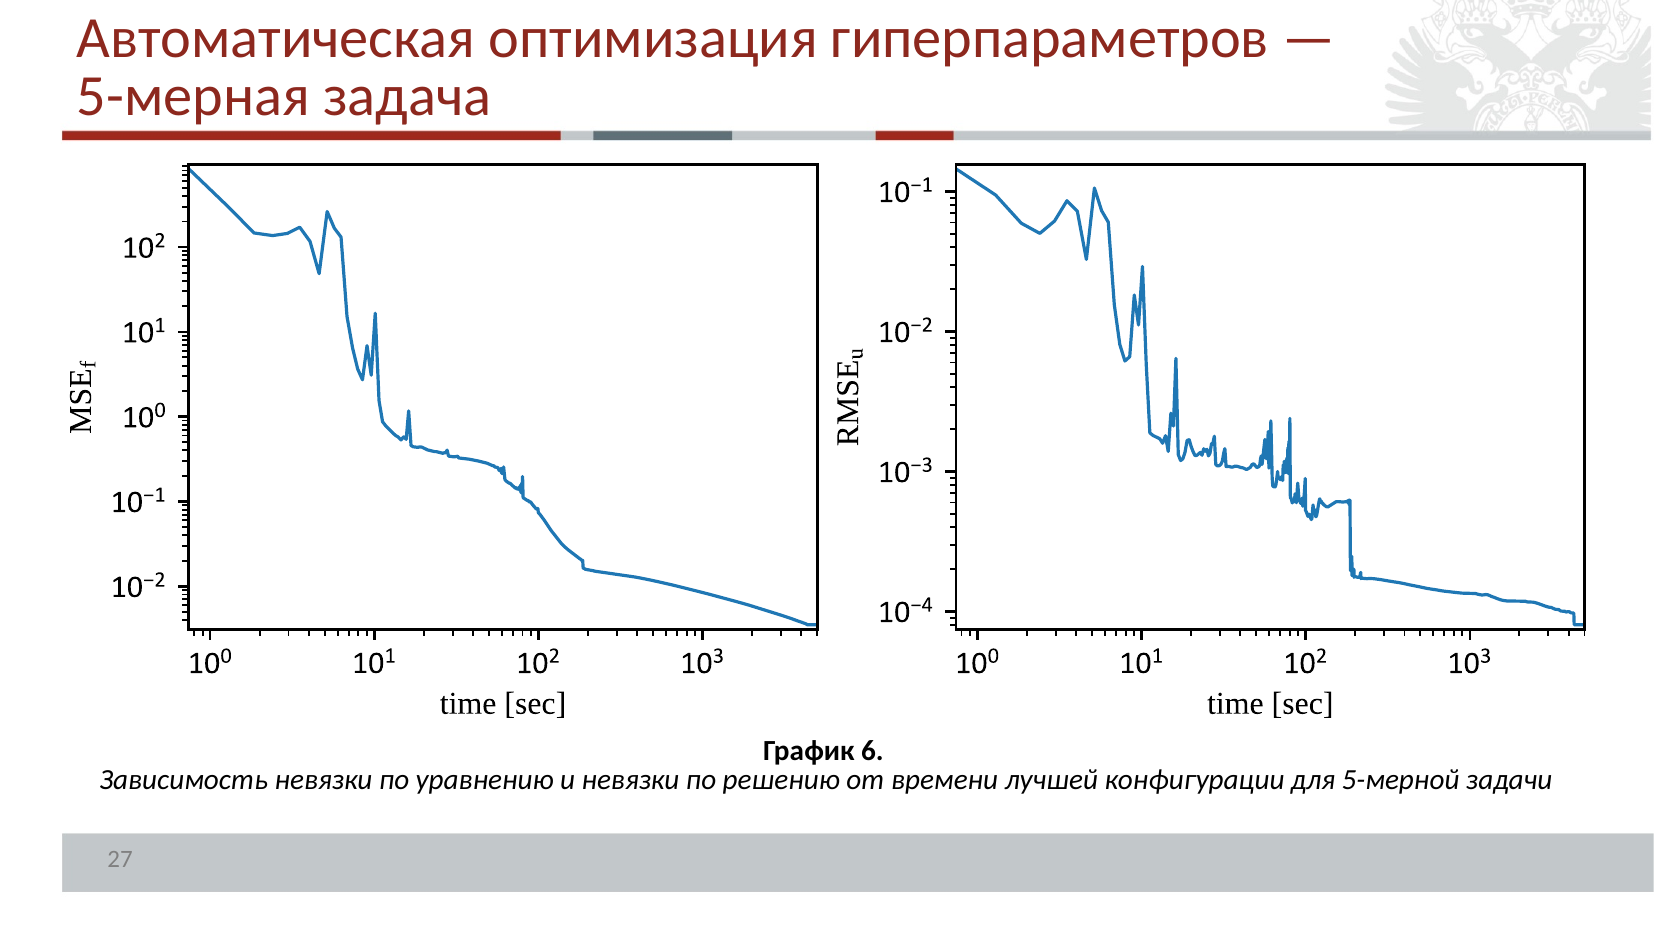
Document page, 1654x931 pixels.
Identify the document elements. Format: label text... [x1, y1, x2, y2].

title Автоматическая оптимизация гиперпараметров — 5-мерная задача [76, 13, 1565, 131]
text_box График 6. Зависимость невязки по уравнению и невязки по решению от времени лучшей конфигурации для 5-мерной задачи [84, 732, 1569, 805]
picture [0, 0, 1654, 931]
